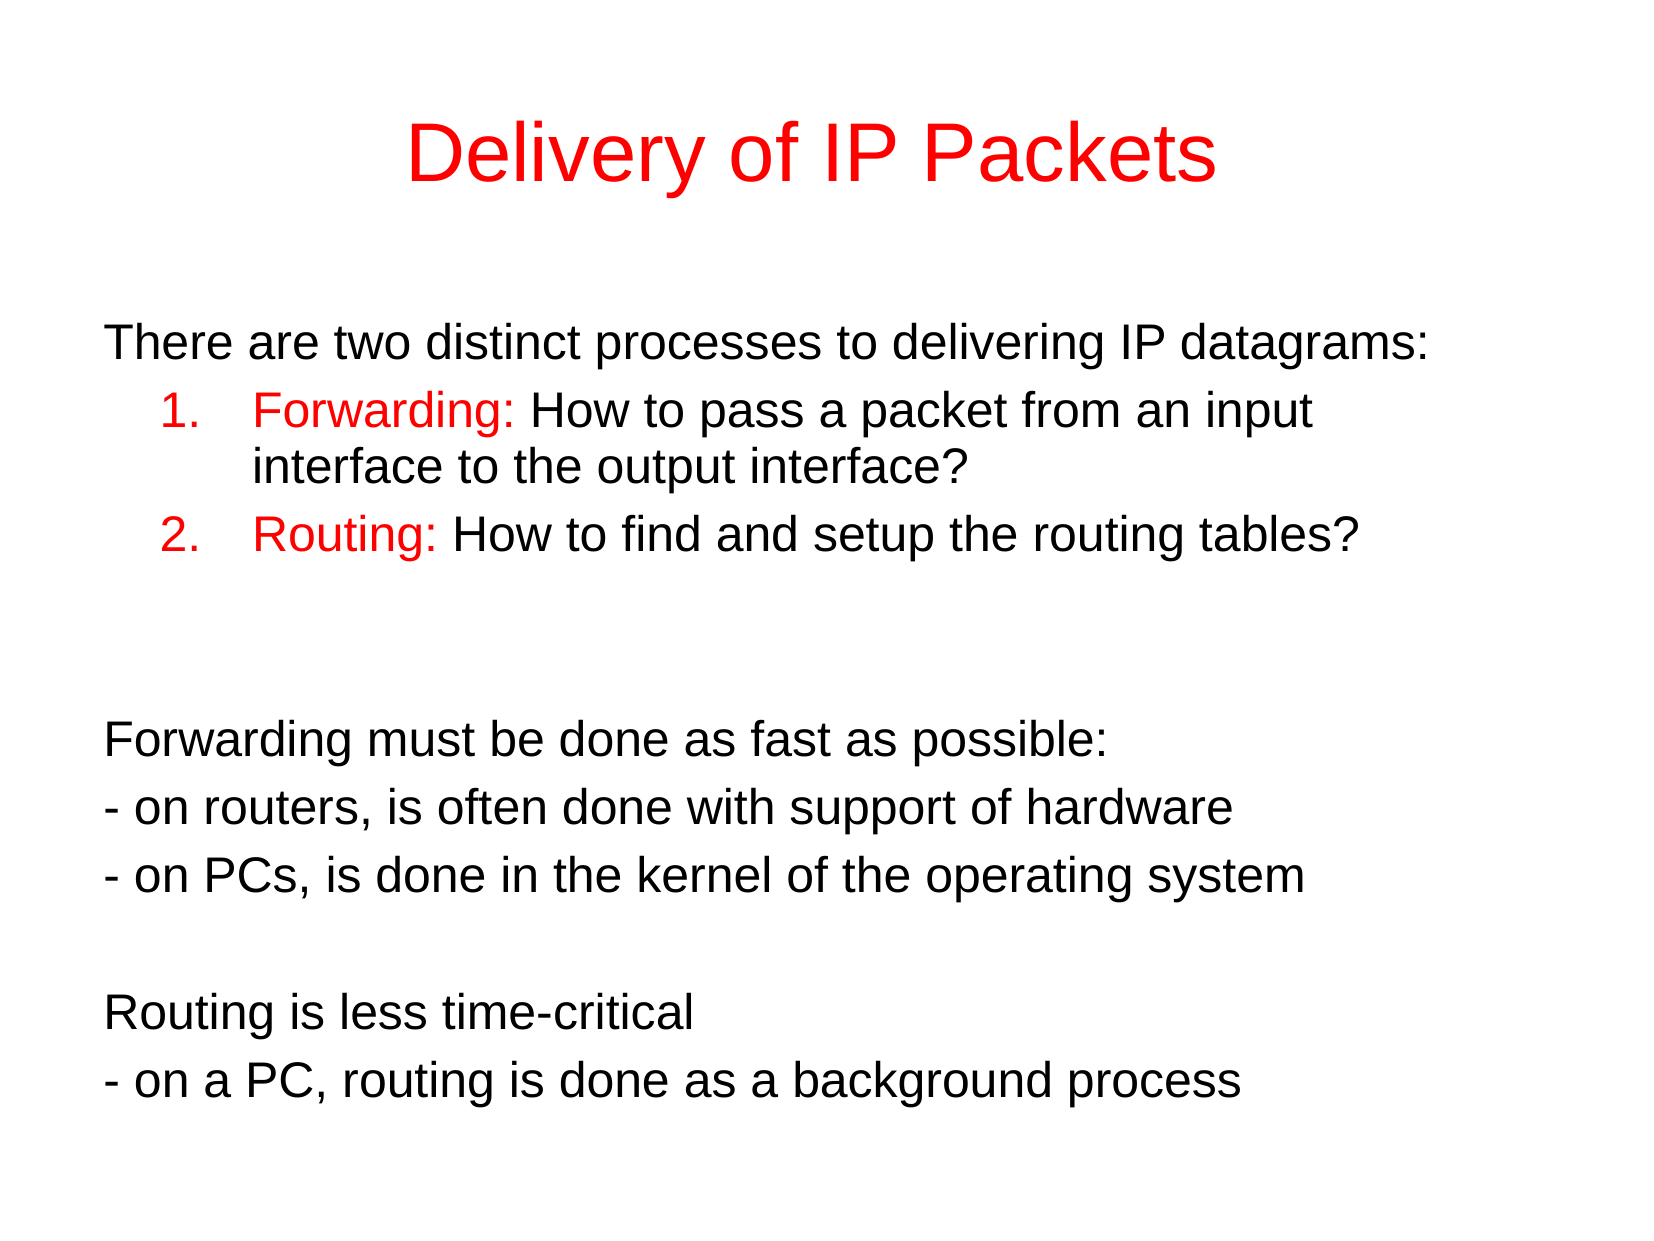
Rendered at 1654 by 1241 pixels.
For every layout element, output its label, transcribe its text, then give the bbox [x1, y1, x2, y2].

title Delivery of IP Packets [0, 49, 1654, 257]
text_box There are two distinct processes to delivering IP datagrams: 1. Forwarding: How to pass a packet from an input interface to the output interface? 2. Routing: How to find and setup the routing tables? Forwarding must be done as fast as possible: - on routers, is often done with support of hardware - on PCs, is done in the kernel of the operating system Routing is less time-critical - on a PC, routing is done as a background process [88, 307, 1538, 1134]
